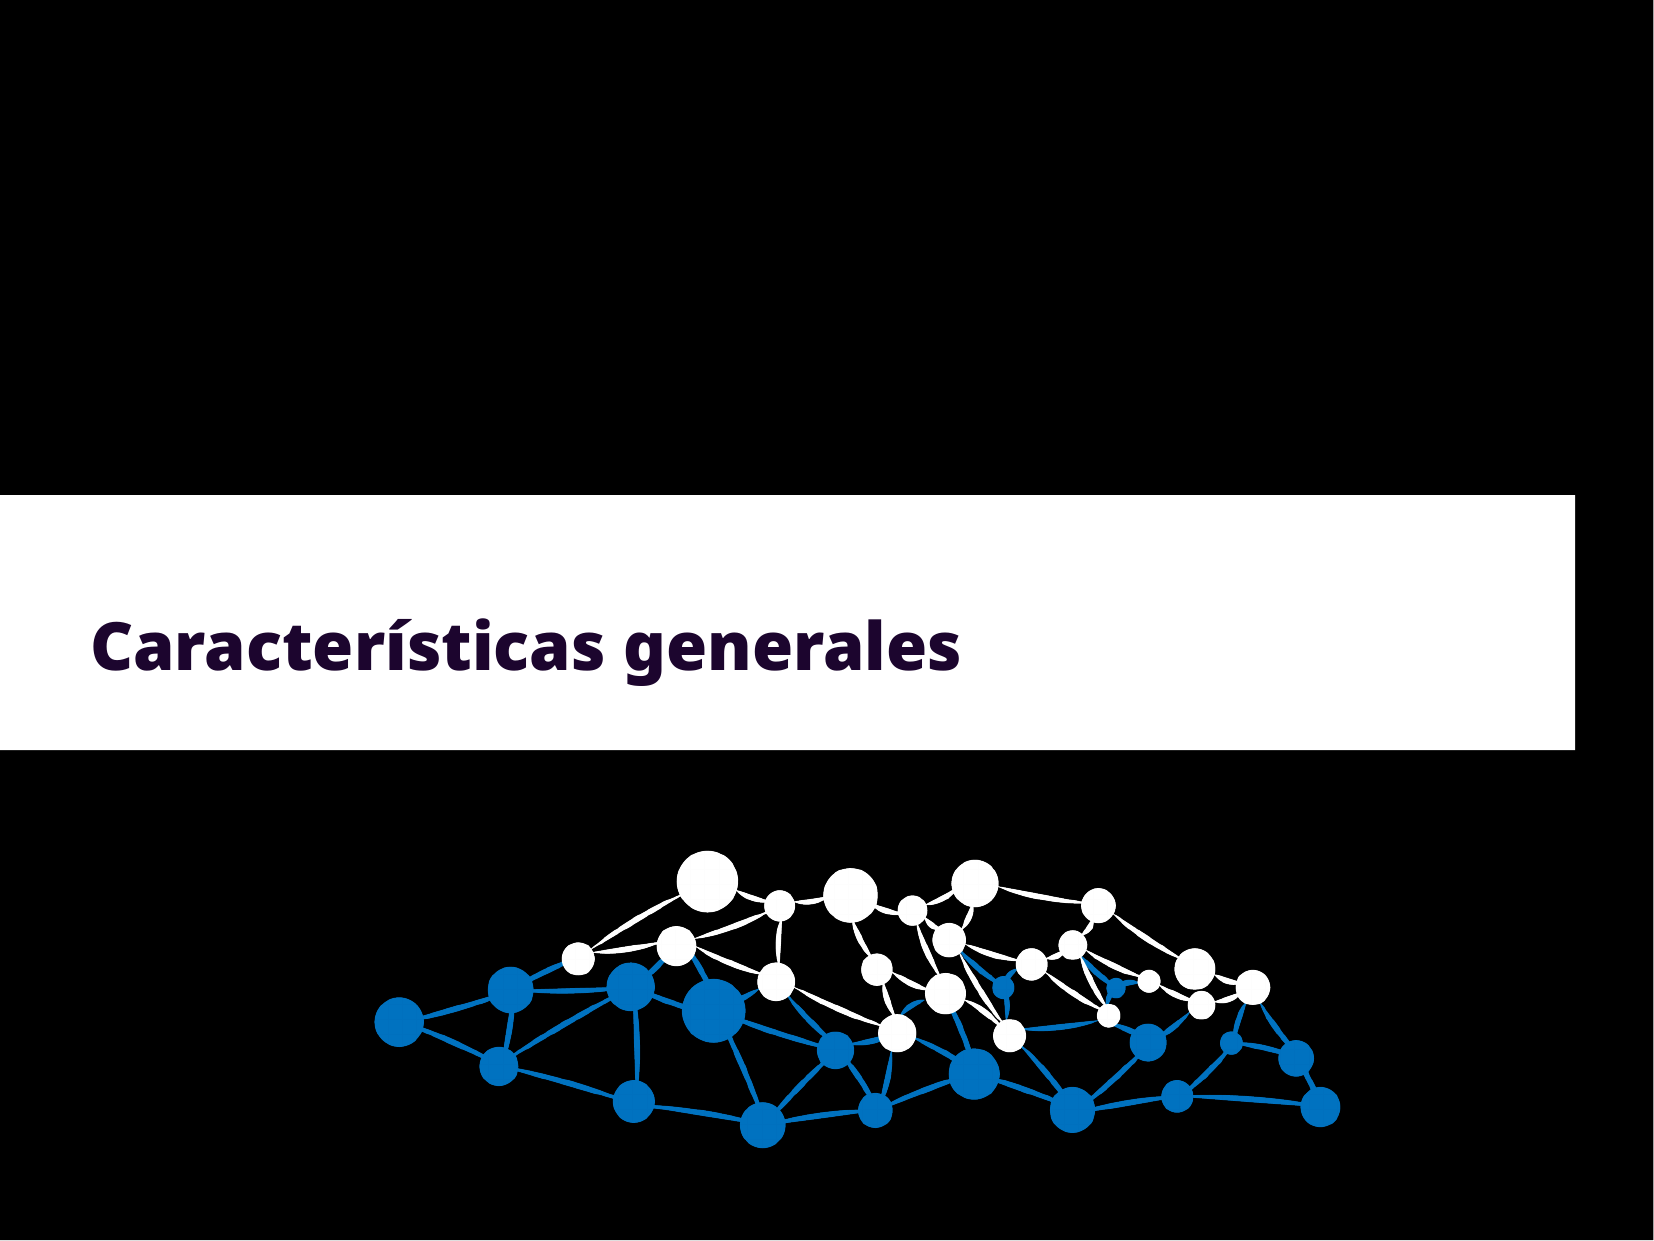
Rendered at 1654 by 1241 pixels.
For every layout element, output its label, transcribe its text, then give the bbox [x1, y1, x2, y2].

title Características generales [90, 542, 1626, 691]
text_box [0, 0, 1654, 1241]
picture [345, 794, 1381, 1215]
